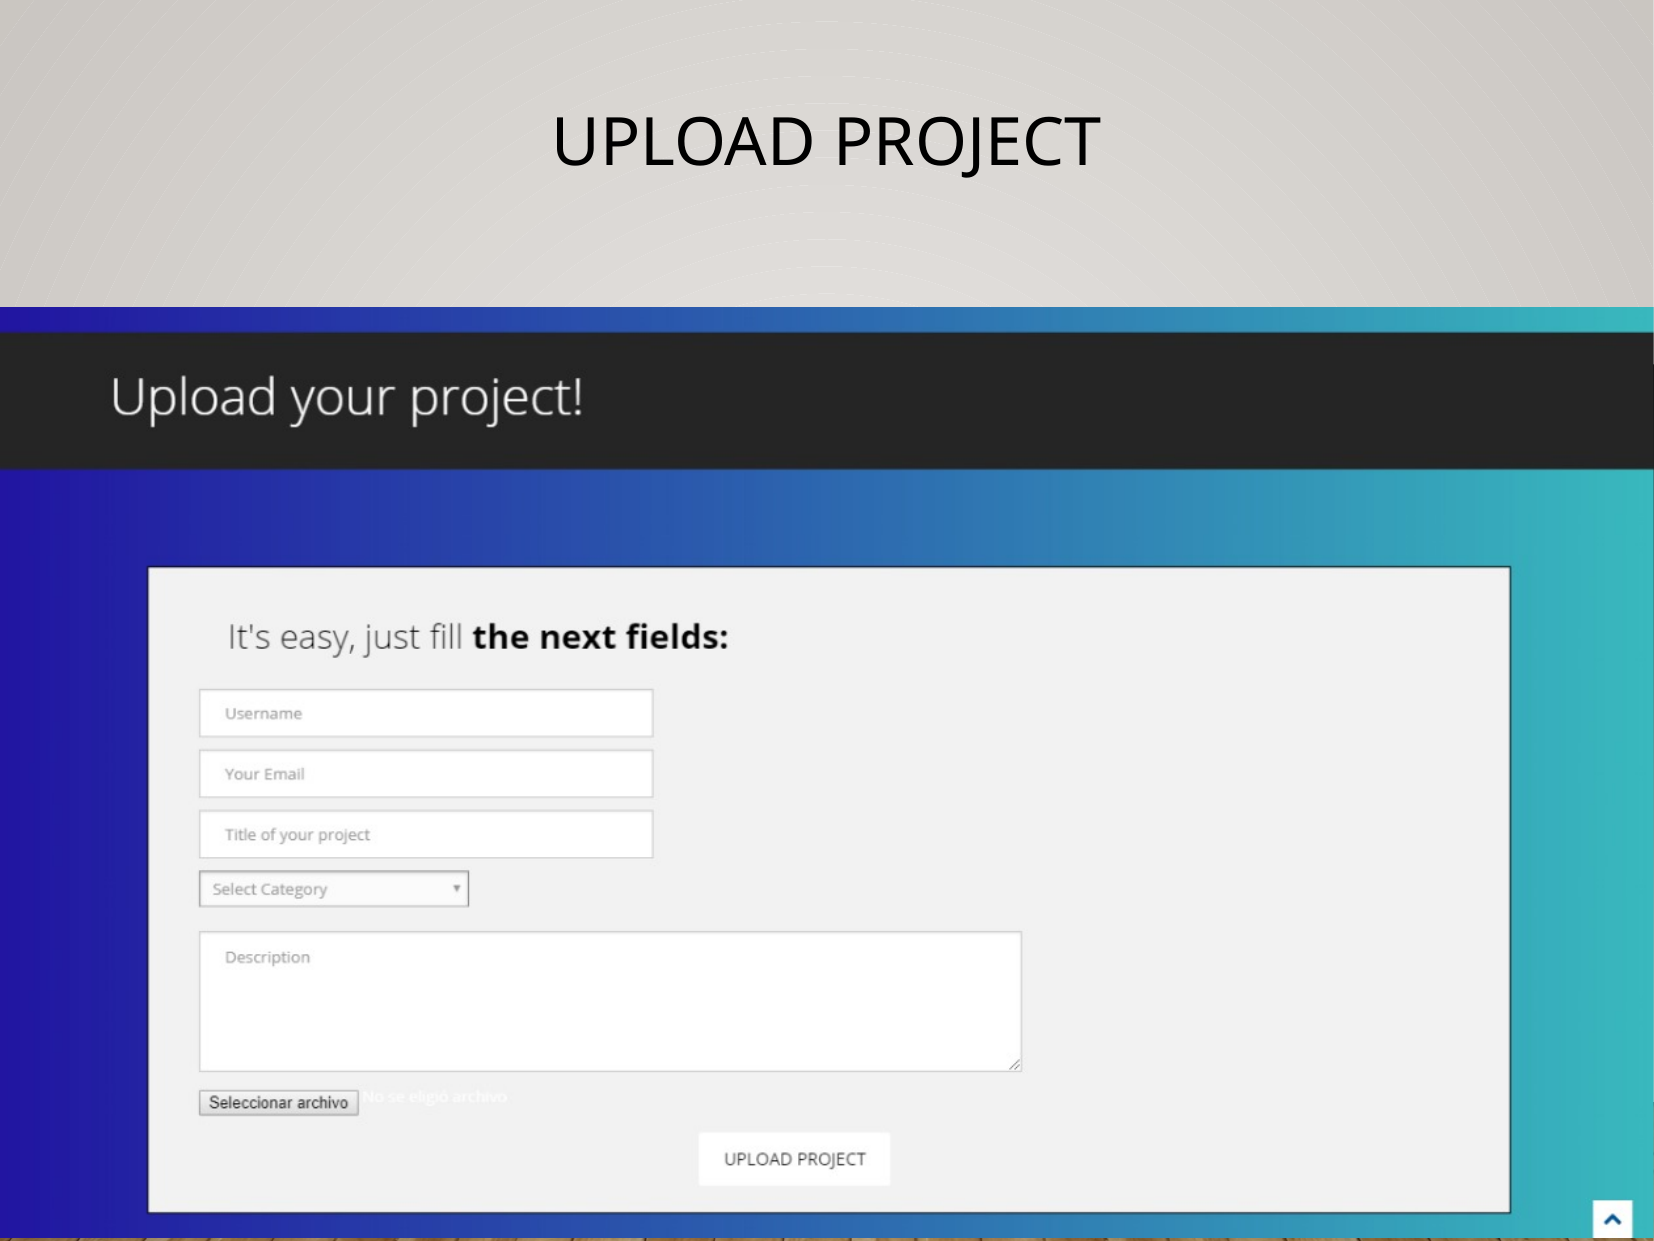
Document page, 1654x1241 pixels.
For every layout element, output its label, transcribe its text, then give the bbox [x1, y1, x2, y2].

picture [0, 307, 1654, 1238]
title Upload Project [120, 100, 1533, 307]
